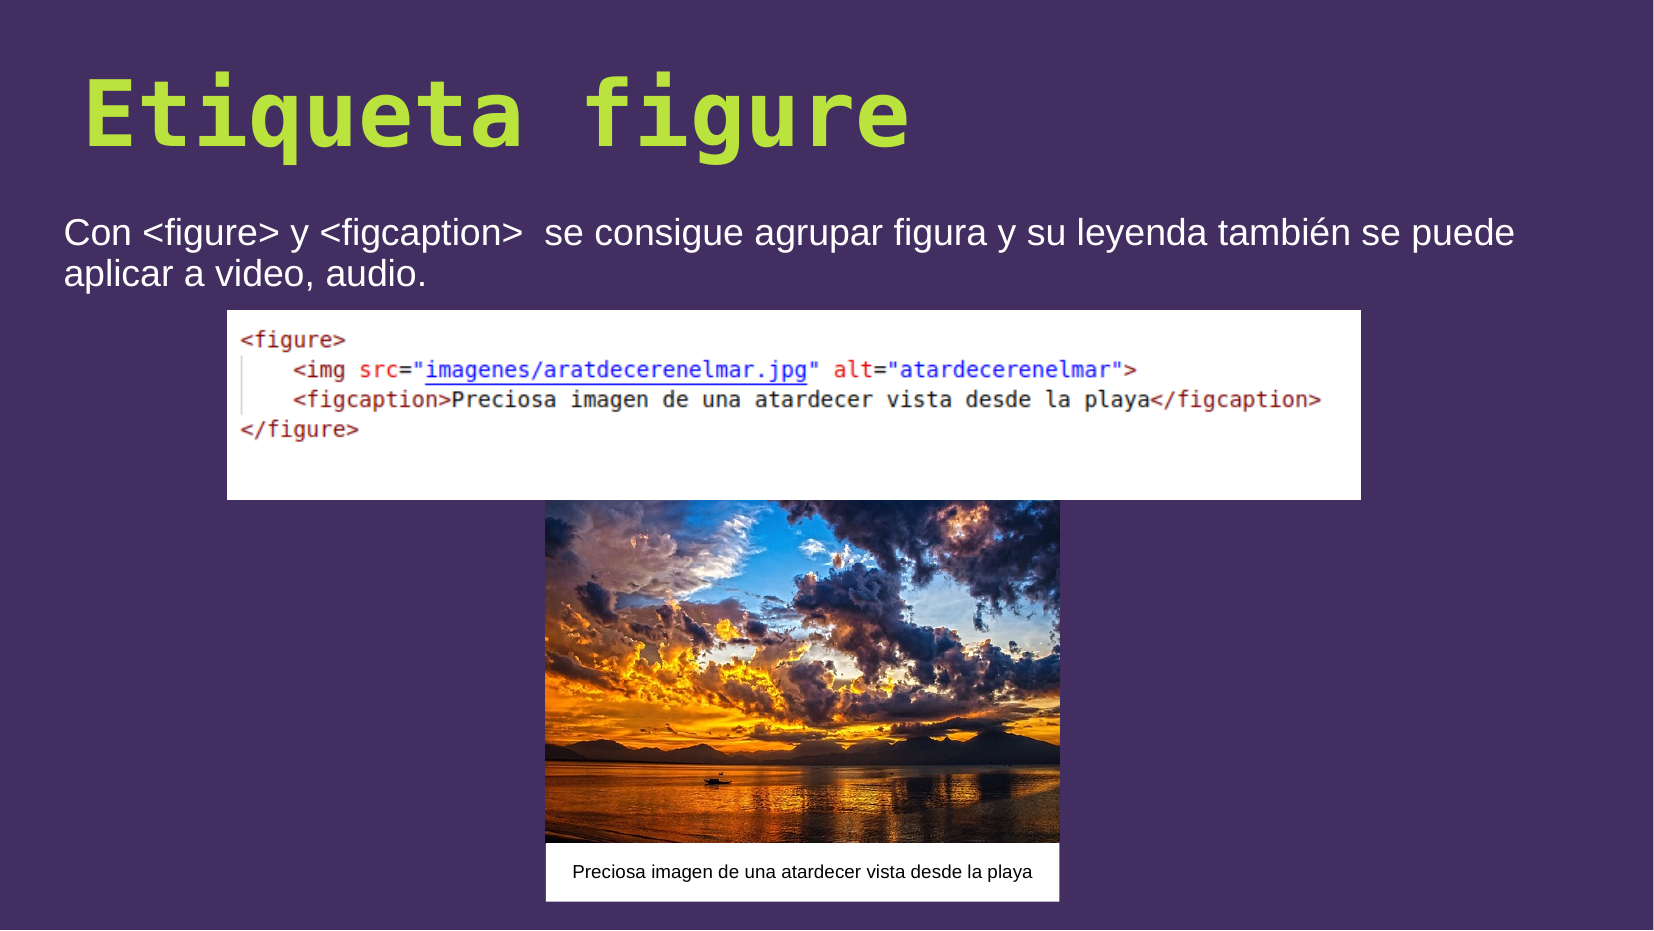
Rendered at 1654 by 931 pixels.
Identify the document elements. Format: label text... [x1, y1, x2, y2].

list Con <figure> y <figcaption> se consigue agrupar figura y su leyenda también se puede aplicar a video, audio. [63, 210, 1580, 479]
list Preciosa imagen de una atardecer vista desde la playa [545, 843, 1060, 902]
picture [227, 310, 1361, 843]
title Etiqueta figure [82, 37, 1571, 193]
